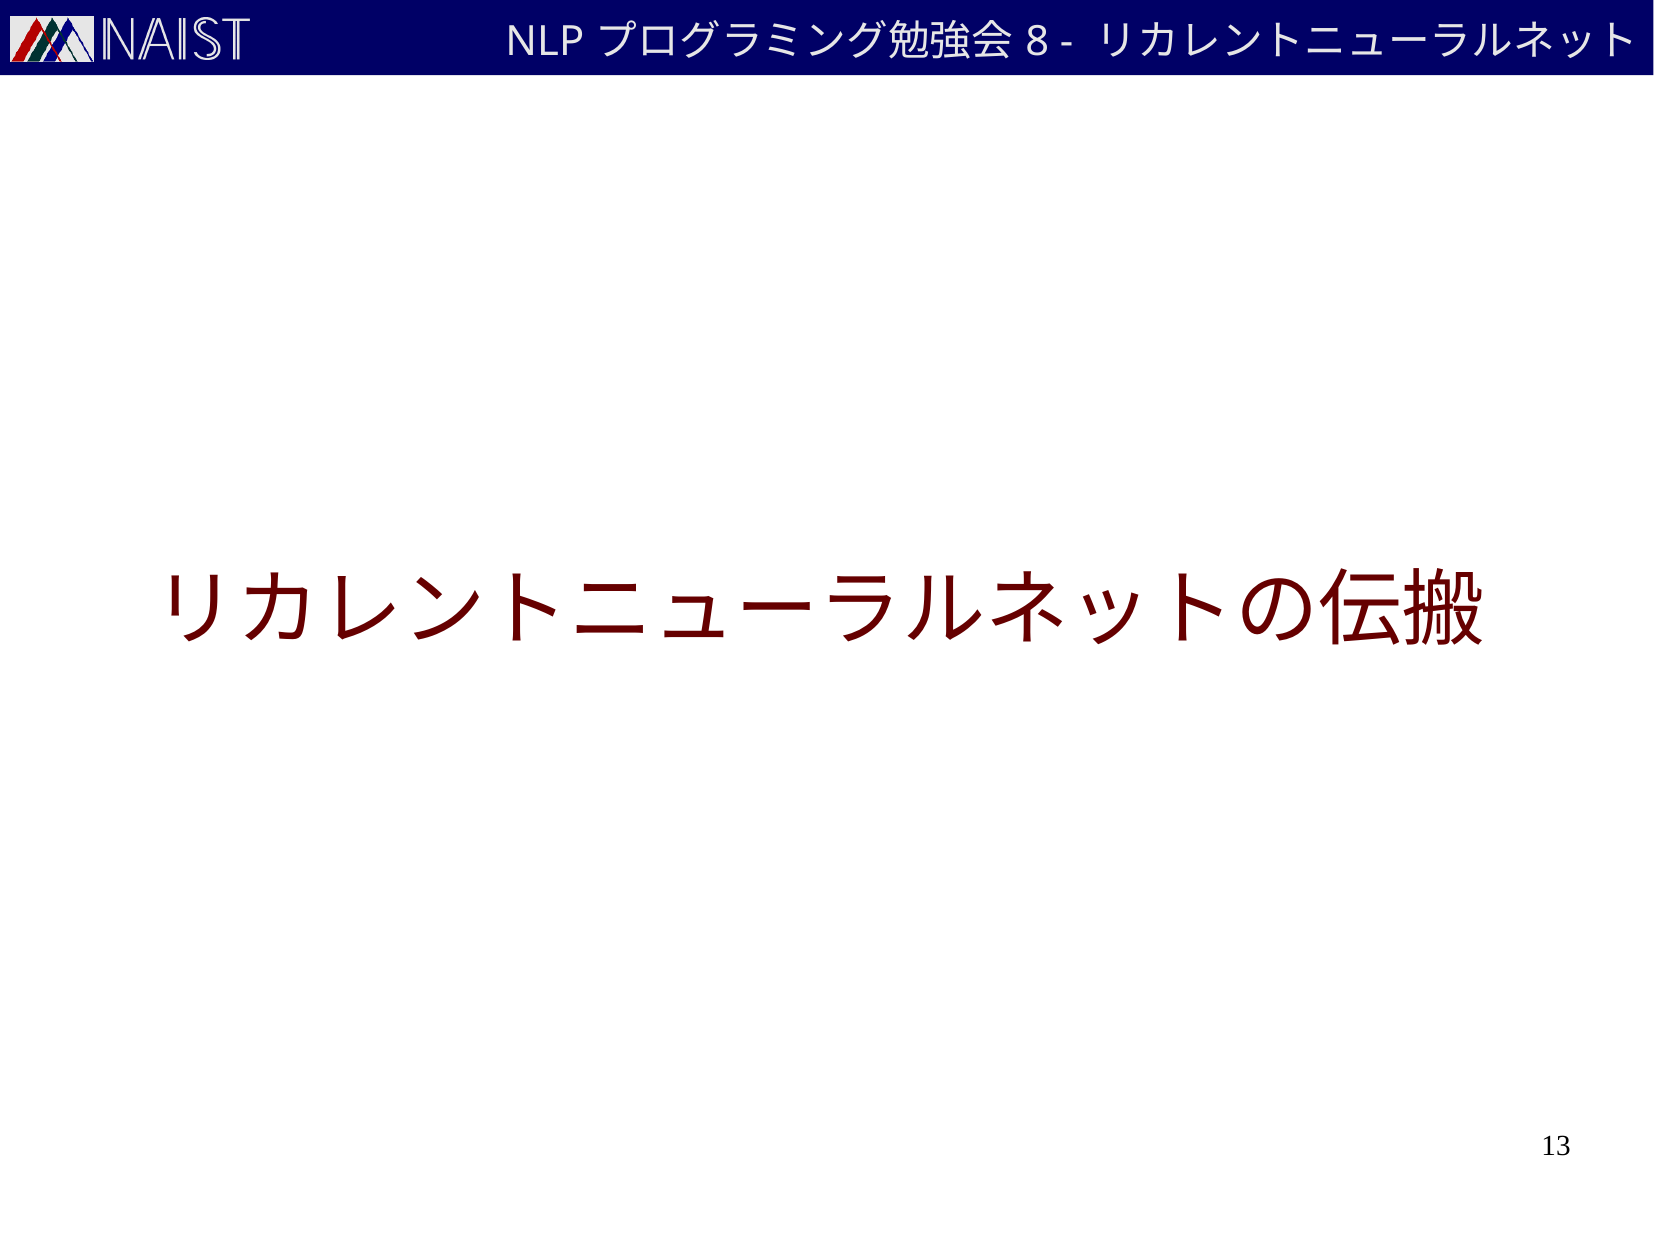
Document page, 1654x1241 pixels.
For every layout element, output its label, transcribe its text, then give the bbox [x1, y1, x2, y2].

picture [102, 17, 251, 60]
title リカレントニューラルネットの伝搬 [75, 506, 1564, 698]
picture [10, 16, 94, 62]
